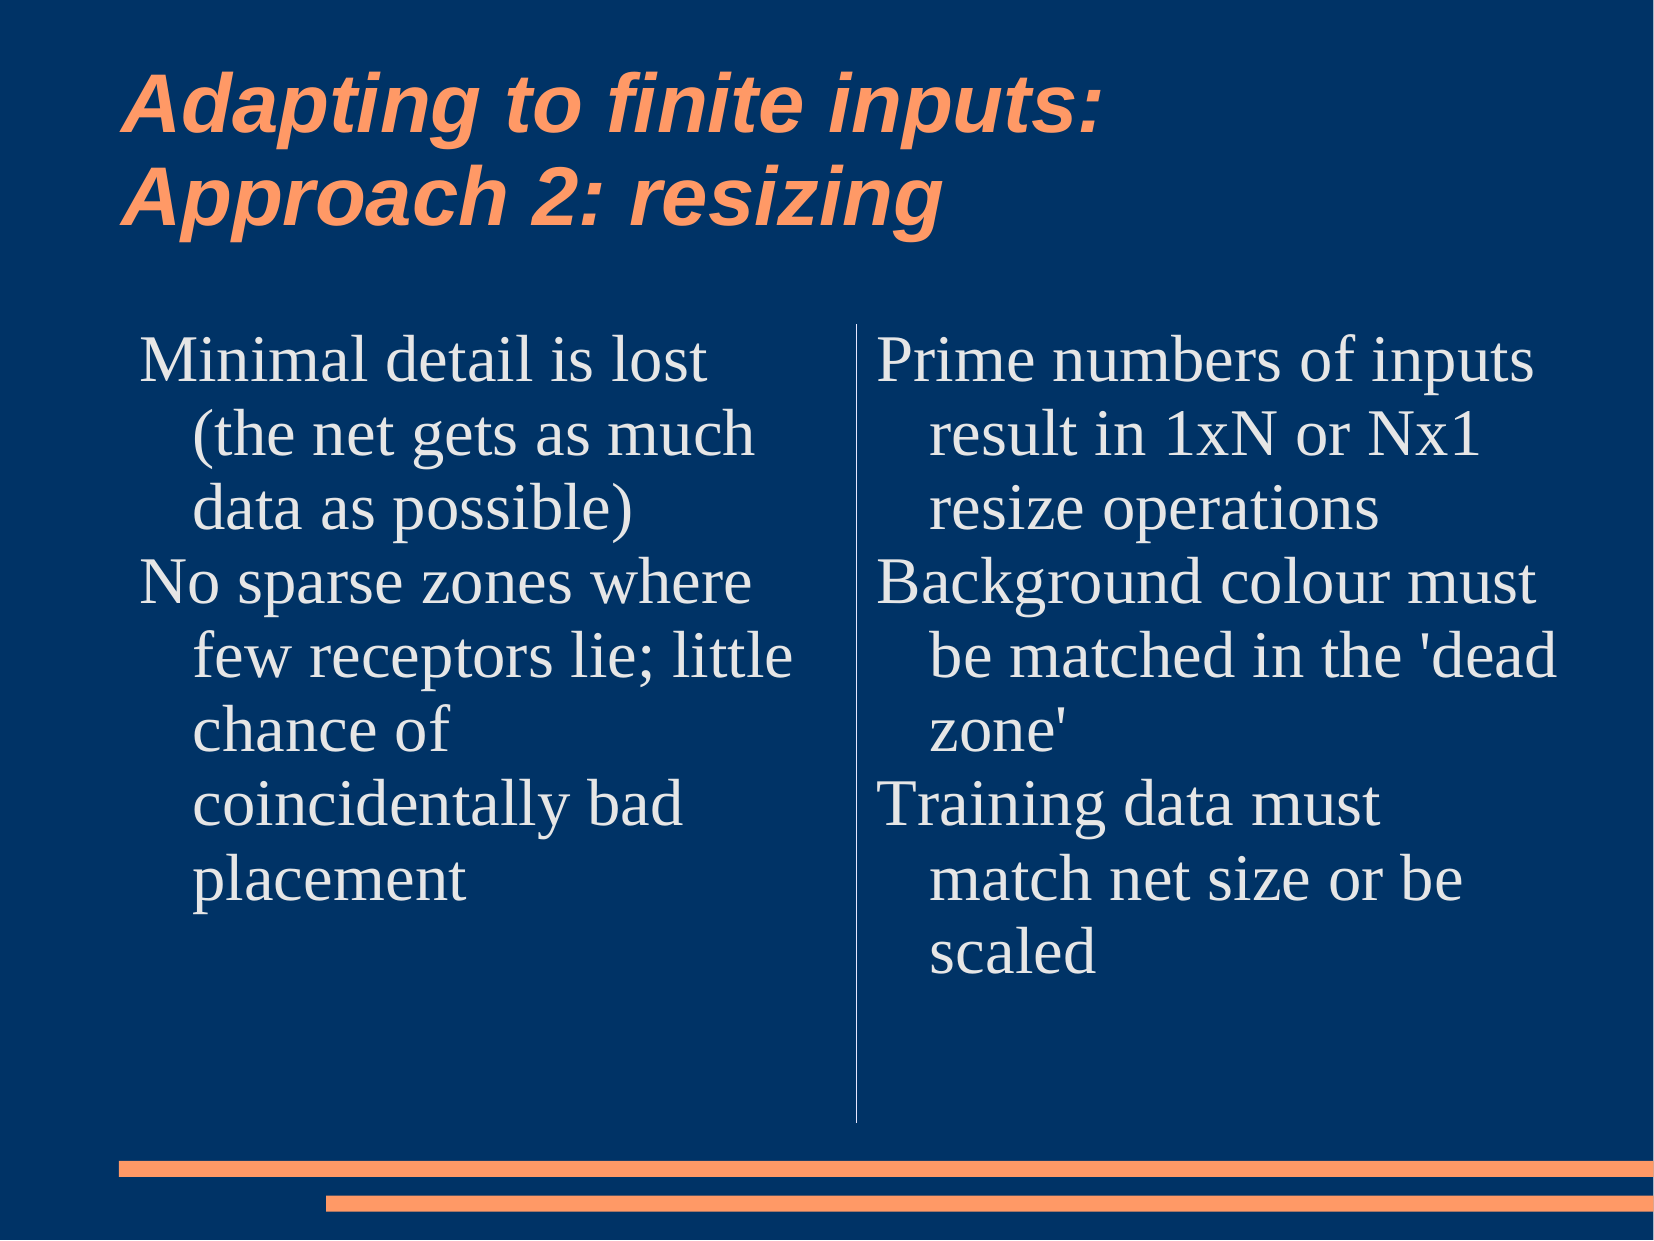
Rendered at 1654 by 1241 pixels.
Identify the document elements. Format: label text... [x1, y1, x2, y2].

list Minimal detail is lost (the net gets as much data as possible) No sparse zones where few receptors lie; little chance of coincidentally bad placement [121, 322, 824, 1133]
title Adapting to finite inputs: Approach 2: resizing [121, 46, 1534, 254]
list Prime numbers of inputs result in 1xN or Nx1 resize operations Background colour must be matched in the 'dead zone' Training data must match net size or be scaled [858, 322, 1562, 1133]
